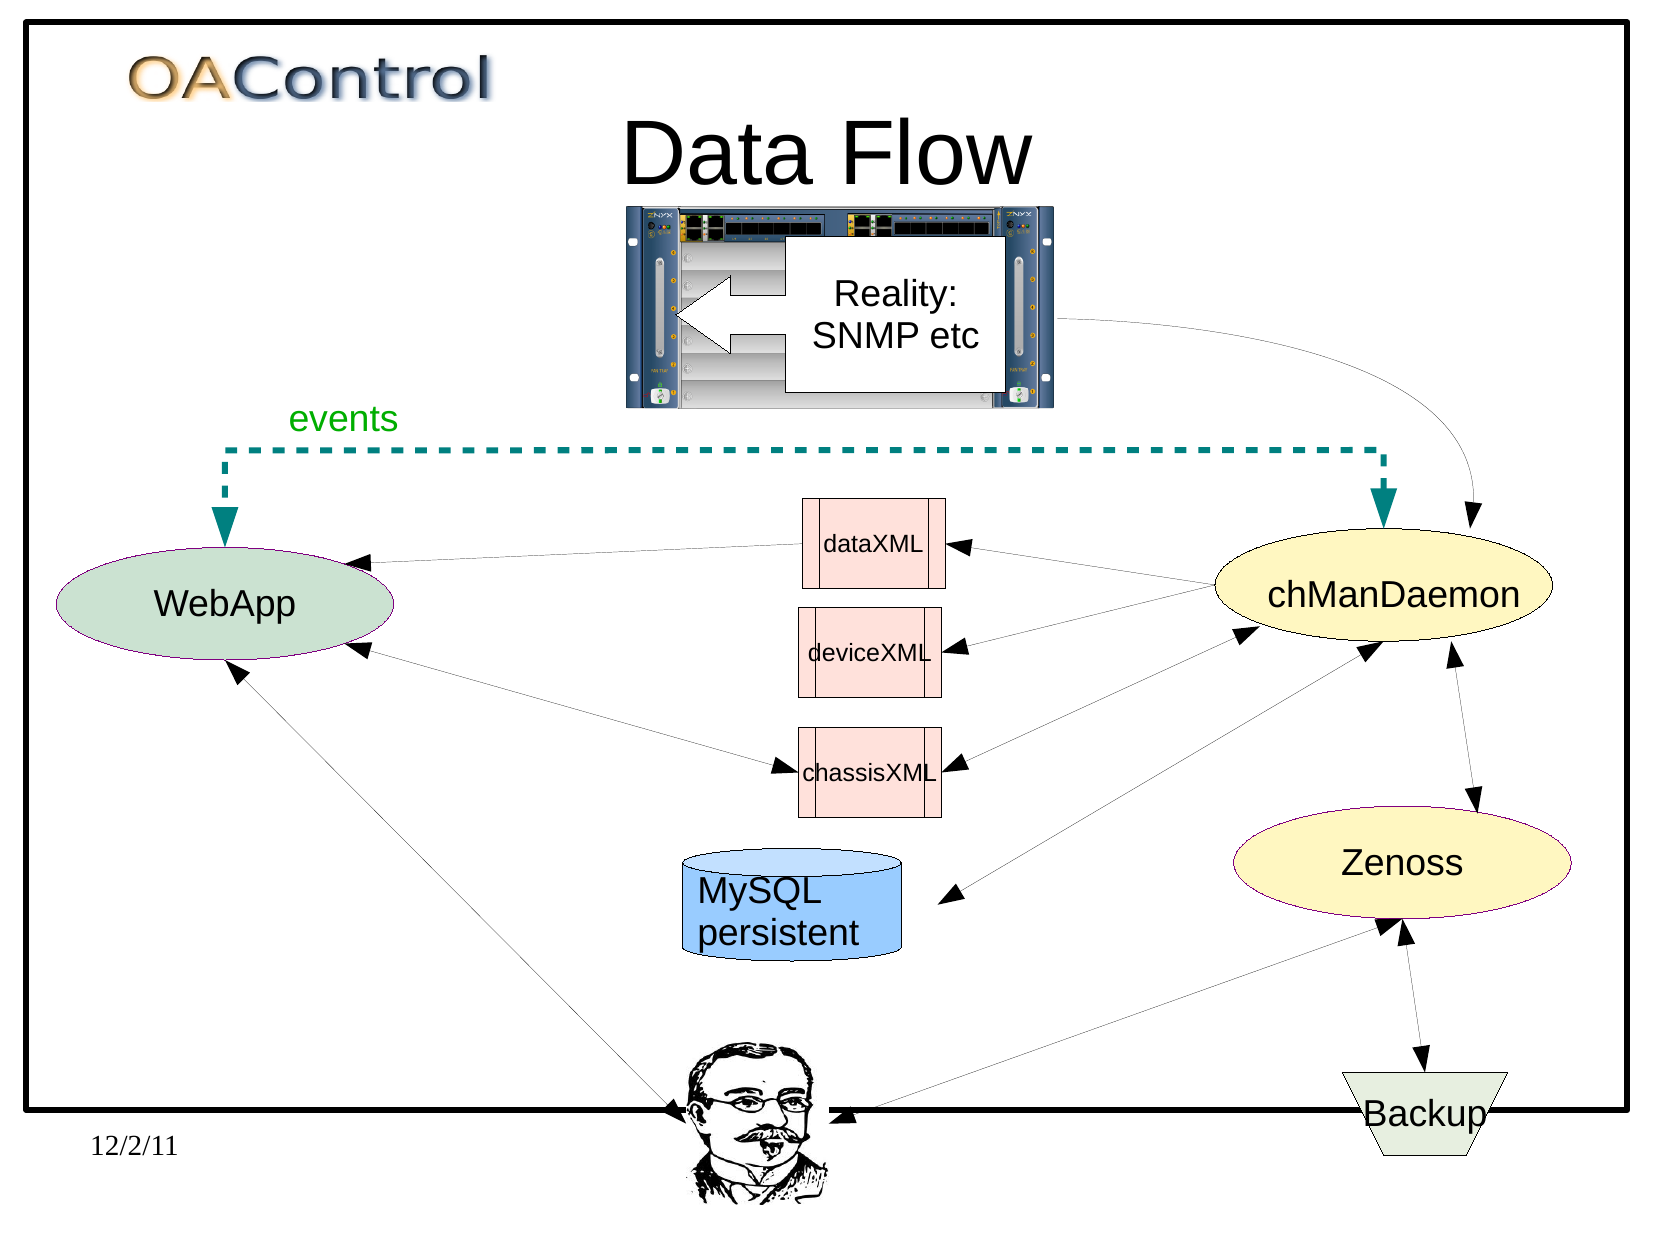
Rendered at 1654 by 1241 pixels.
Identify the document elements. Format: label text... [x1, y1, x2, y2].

text_box Zenoss [1233, 806, 1572, 919]
title Data Flow [82, 49, 1571, 257]
text_box Reality: SNMP etc [675, 236, 1006, 393]
text_box [1215, 528, 1543, 621]
text_box deviceXML [799, 607, 941, 698]
text_box MySQL persistent [682, 862, 938, 962]
picture [626, 206, 1054, 409]
picture [686, 1042, 829, 1205]
text_box Backup [1342, 1072, 1508, 1156]
text_box chassisXML [799, 727, 941, 818]
text_box events [273, 390, 458, 447]
text_box Backup [1472, 1108, 1482, 1124]
text_box chManDaemon [1252, 566, 1553, 642]
text_box dataXML [802, 498, 945, 589]
text_box WebApp [56, 547, 394, 660]
